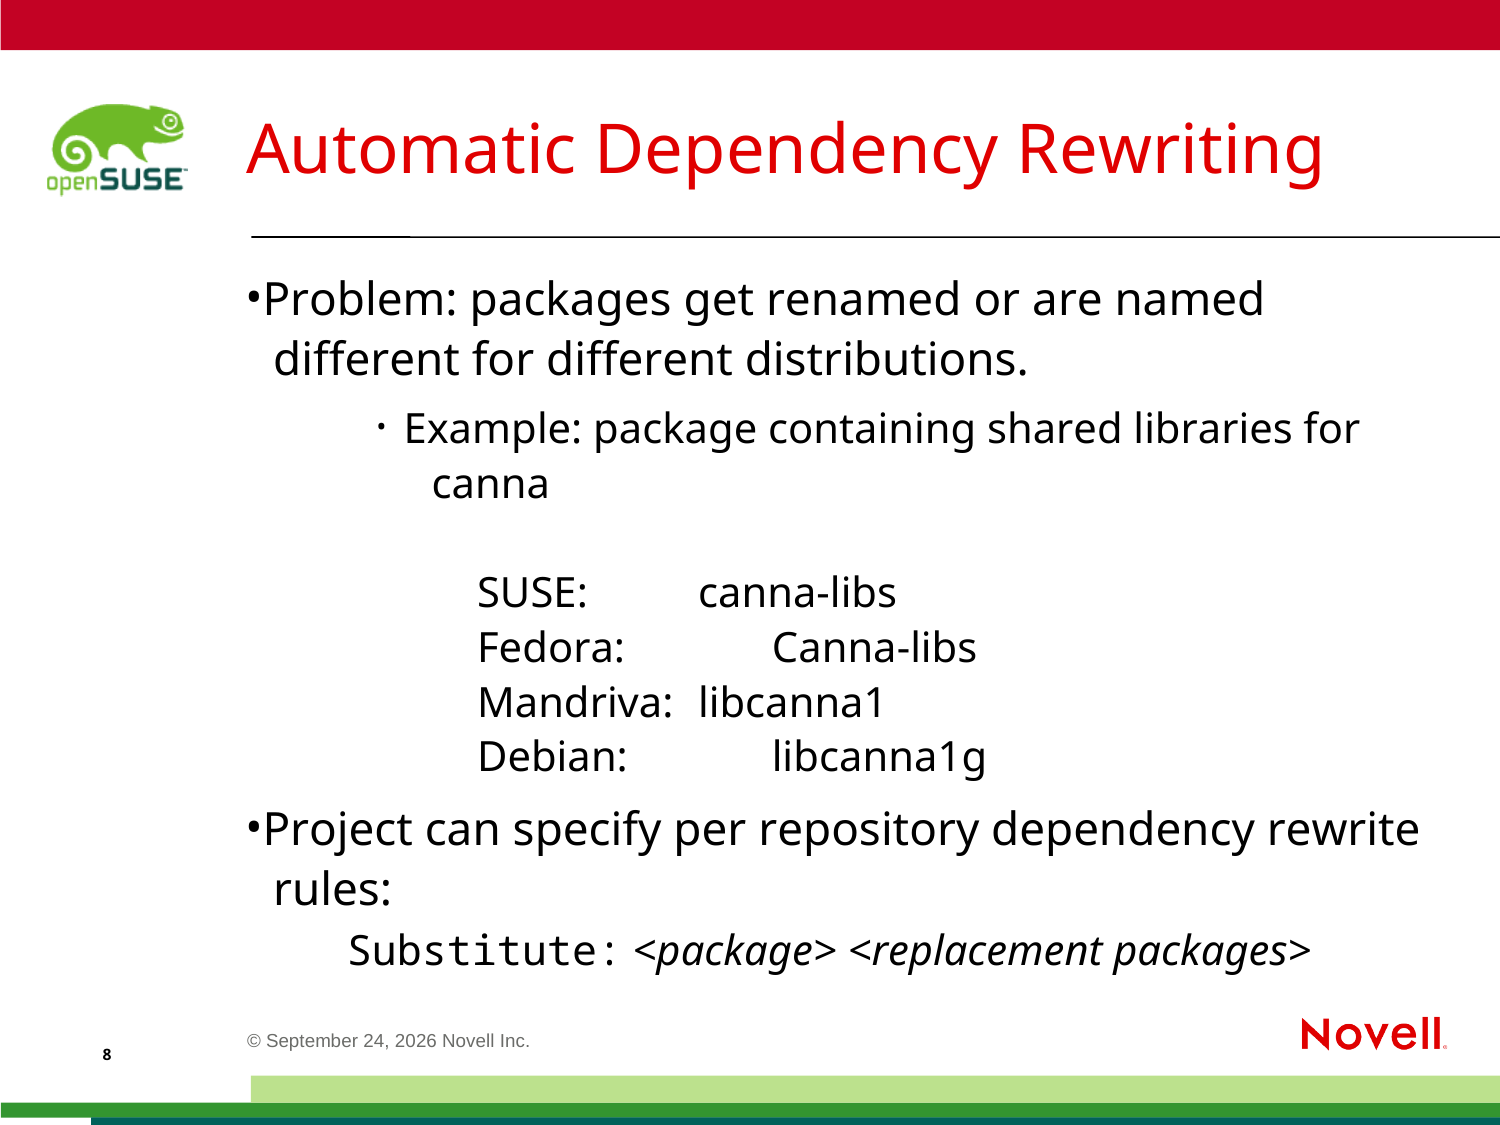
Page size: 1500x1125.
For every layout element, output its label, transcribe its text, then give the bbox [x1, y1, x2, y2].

list Problem: packages get renamed or are named different for different distributions. Example: package containing shared libraries for canna SUSE: canna-libs Fedora: Canna-libs Mandriva: libcanna1 Debian: libcanna1g Project can specify per repository dependency rewrite rules: Substitute: <package> <replacement packages> [245, 267, 1458, 1010]
picture [47, 104, 188, 197]
picture [1295, 1011, 1453, 1056]
title Automatic Dependency Rewriting [246, 68, 1409, 231]
